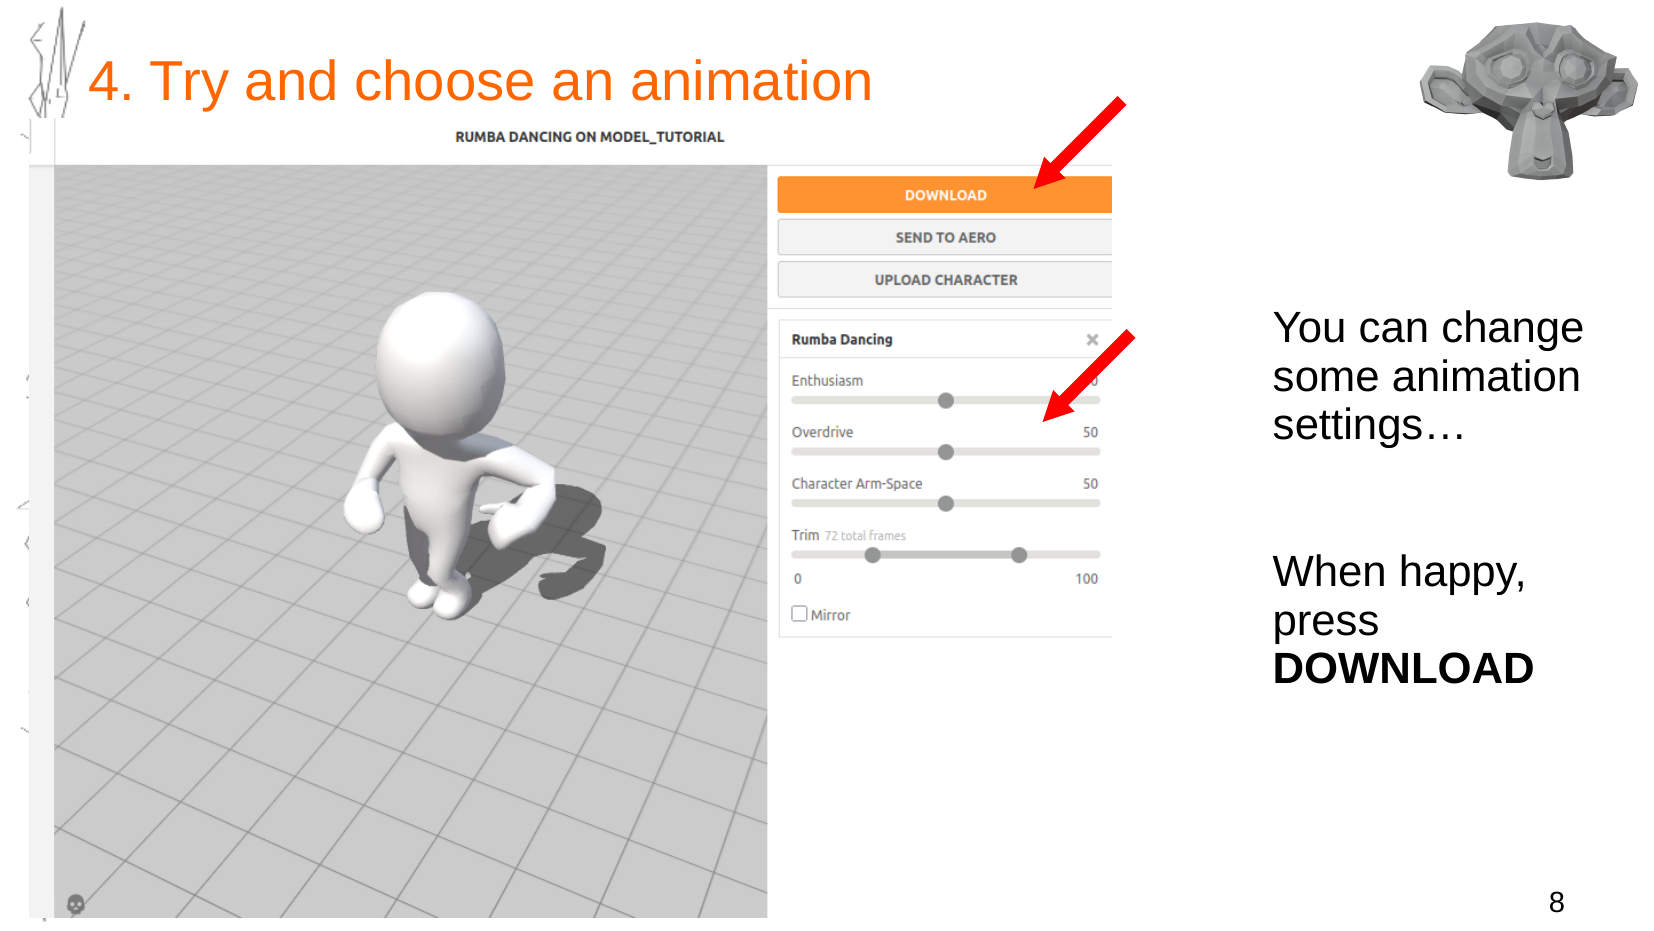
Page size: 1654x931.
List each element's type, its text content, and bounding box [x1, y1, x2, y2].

title 4. Try and choose an animation [88, 29, 1447, 133]
text_box You can change some animation settings… When happy, press DOWNLOAD [1257, 295, 1613, 798]
picture [29, 118, 1112, 918]
picture [1411, 11, 1645, 189]
